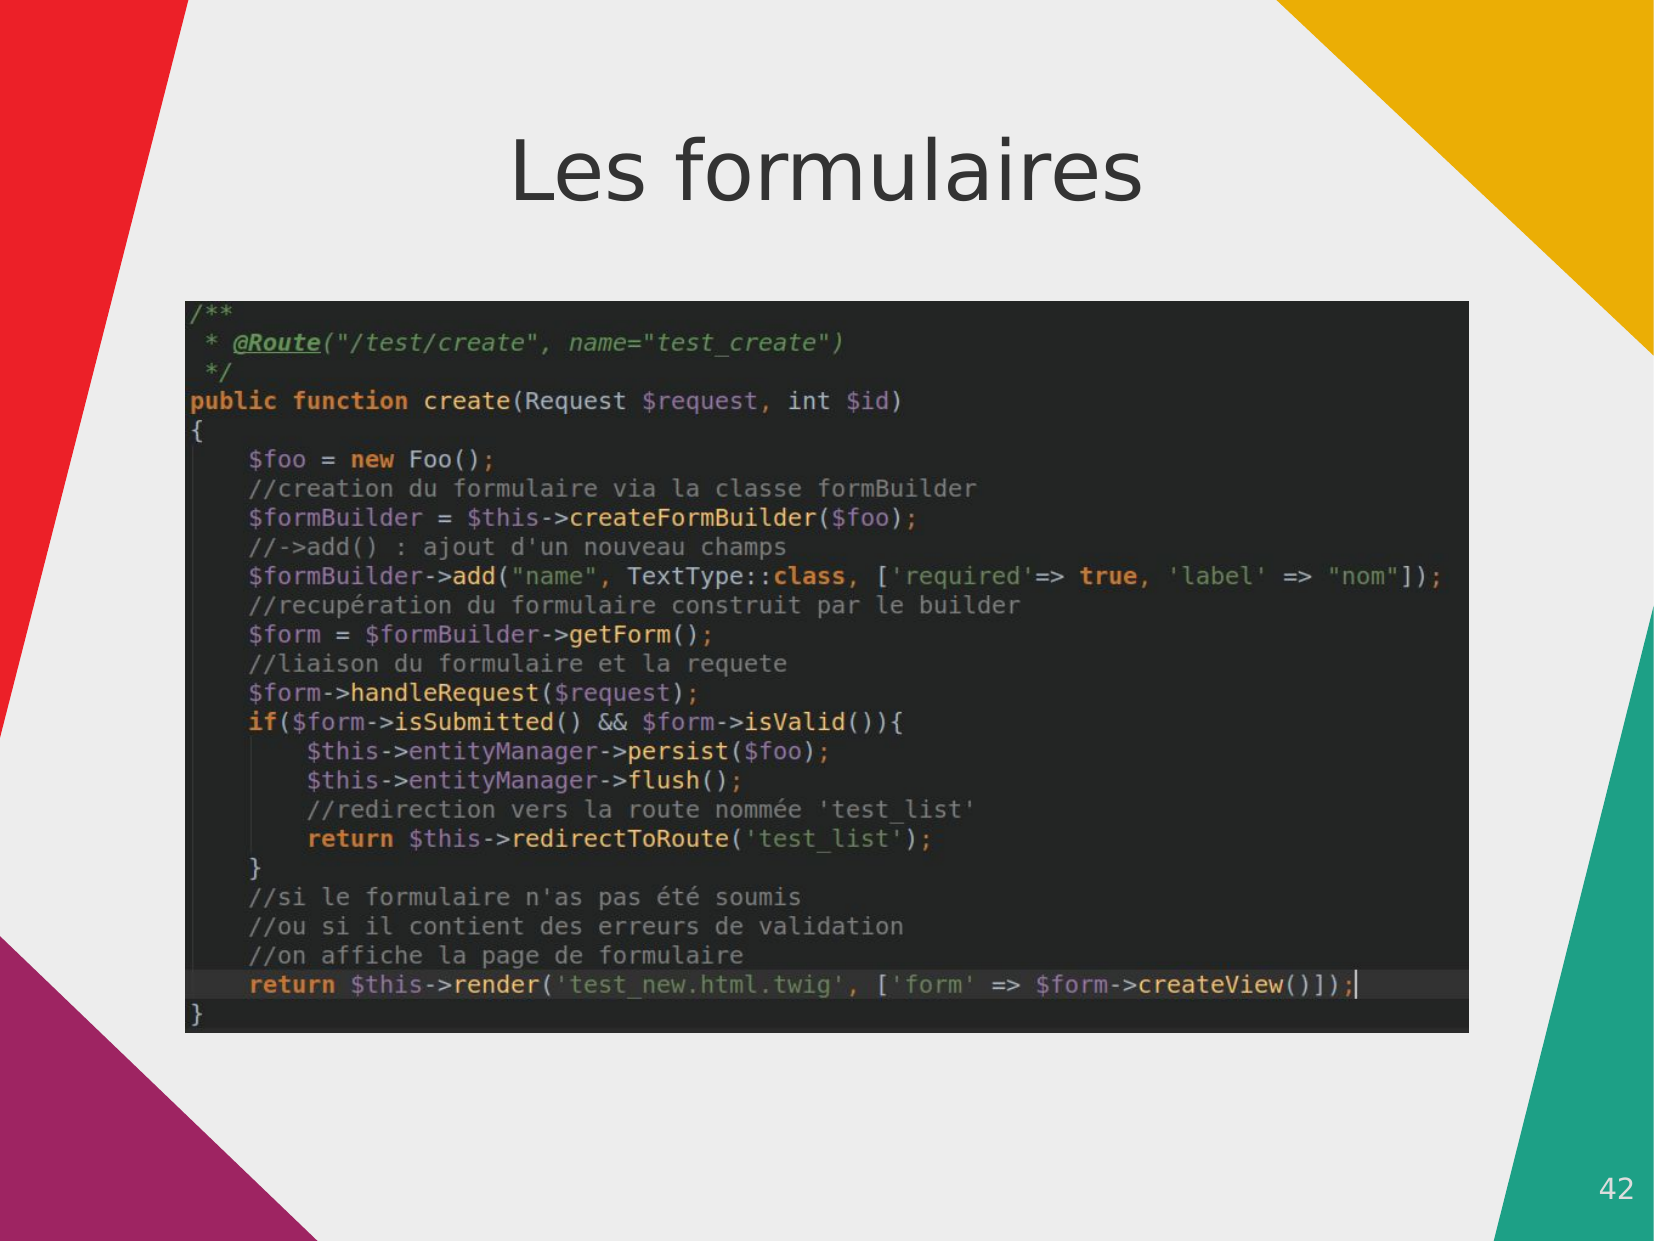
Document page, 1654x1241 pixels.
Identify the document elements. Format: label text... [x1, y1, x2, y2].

title Les formulaires [114, 73, 1539, 271]
picture [185, 301, 1469, 1033]
